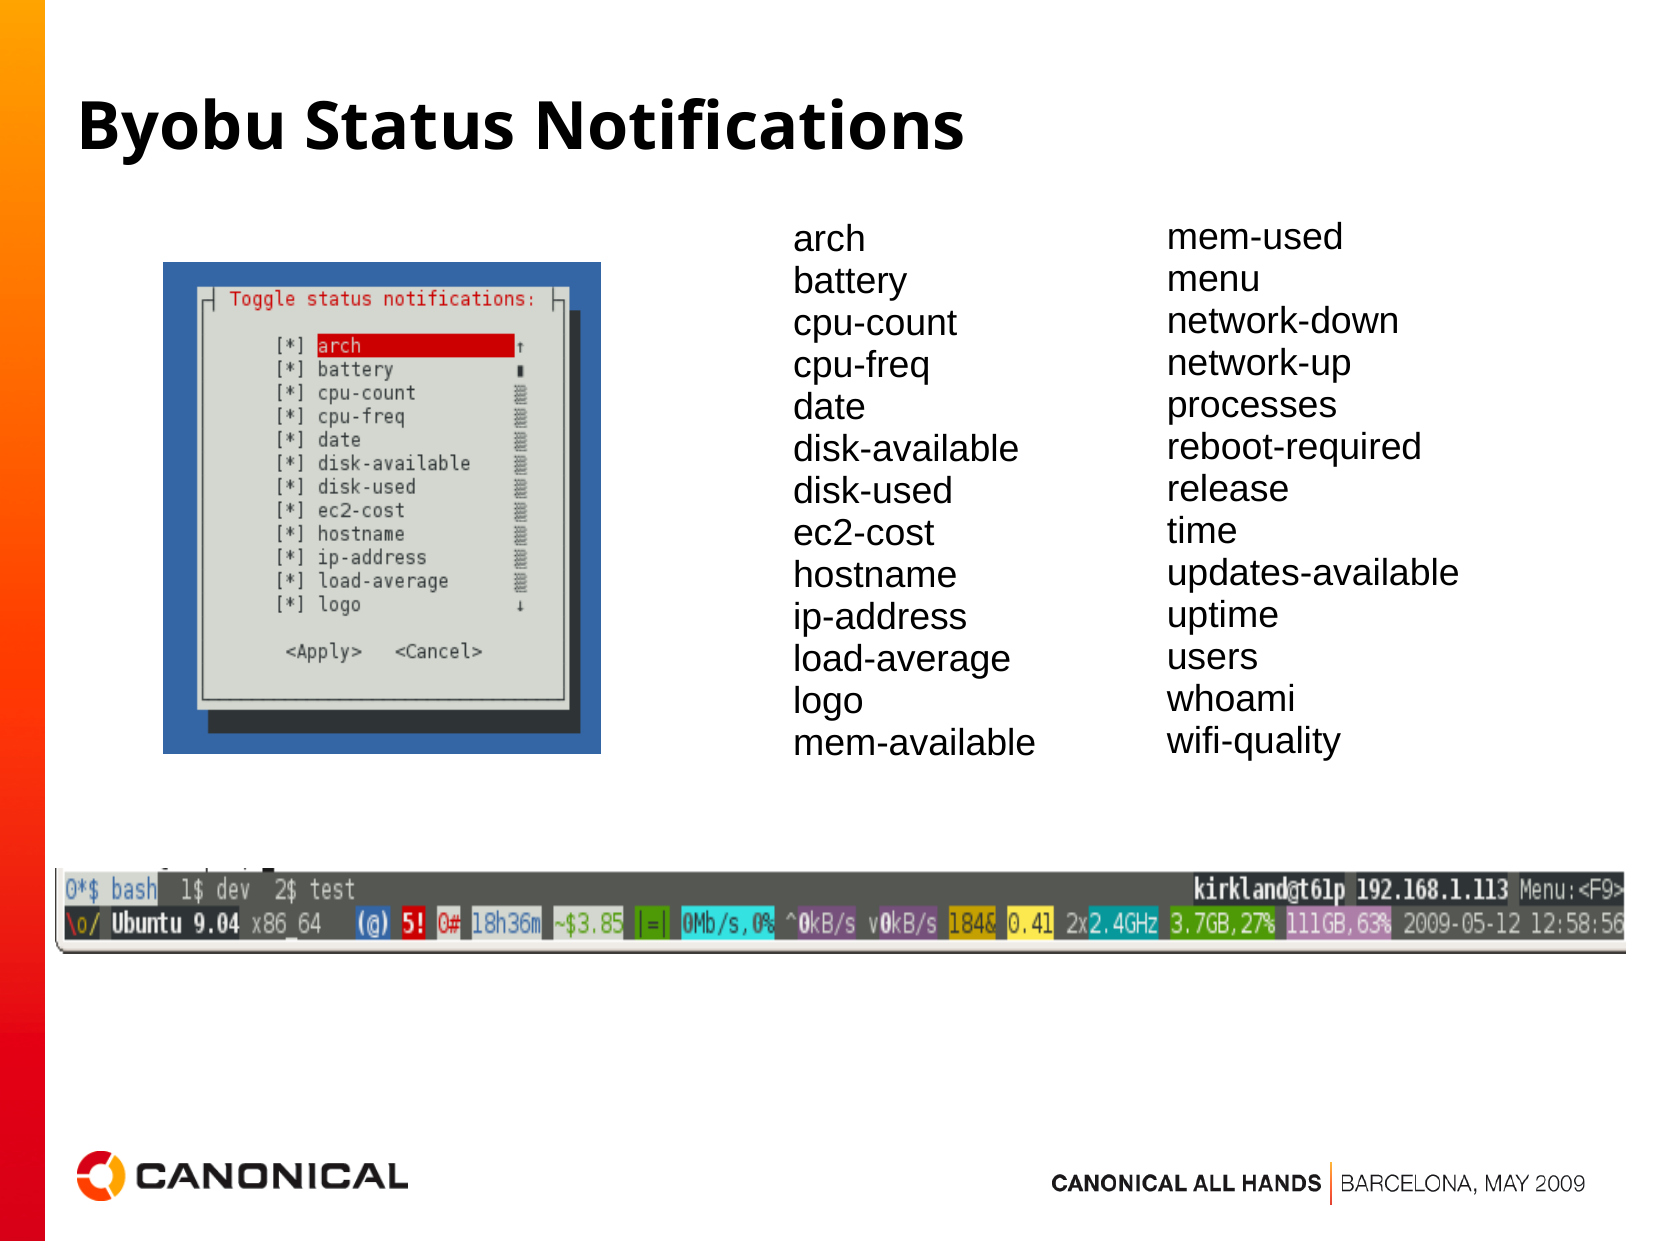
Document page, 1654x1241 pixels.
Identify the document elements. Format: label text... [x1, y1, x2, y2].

text_box mem-used menu network-down network-up processes reboot-required release time updates-available uptime users whoami wifi-quality [1152, 208, 1475, 769]
text_box arch battery cpu-count cpu-freq date disk-available disk-used ec2-cost hostname ip-address load-average logo mem-available [778, 210, 1101, 813]
picture [55, 868, 1626, 954]
picture [0, 0, 45, 1241]
picture [77, 1151, 408, 1201]
picture [1051, 1162, 1585, 1205]
picture [163, 262, 601, 754]
title Byobu Status Notifications [76, 48, 1589, 200]
list [1081, 195, 1608, 837]
